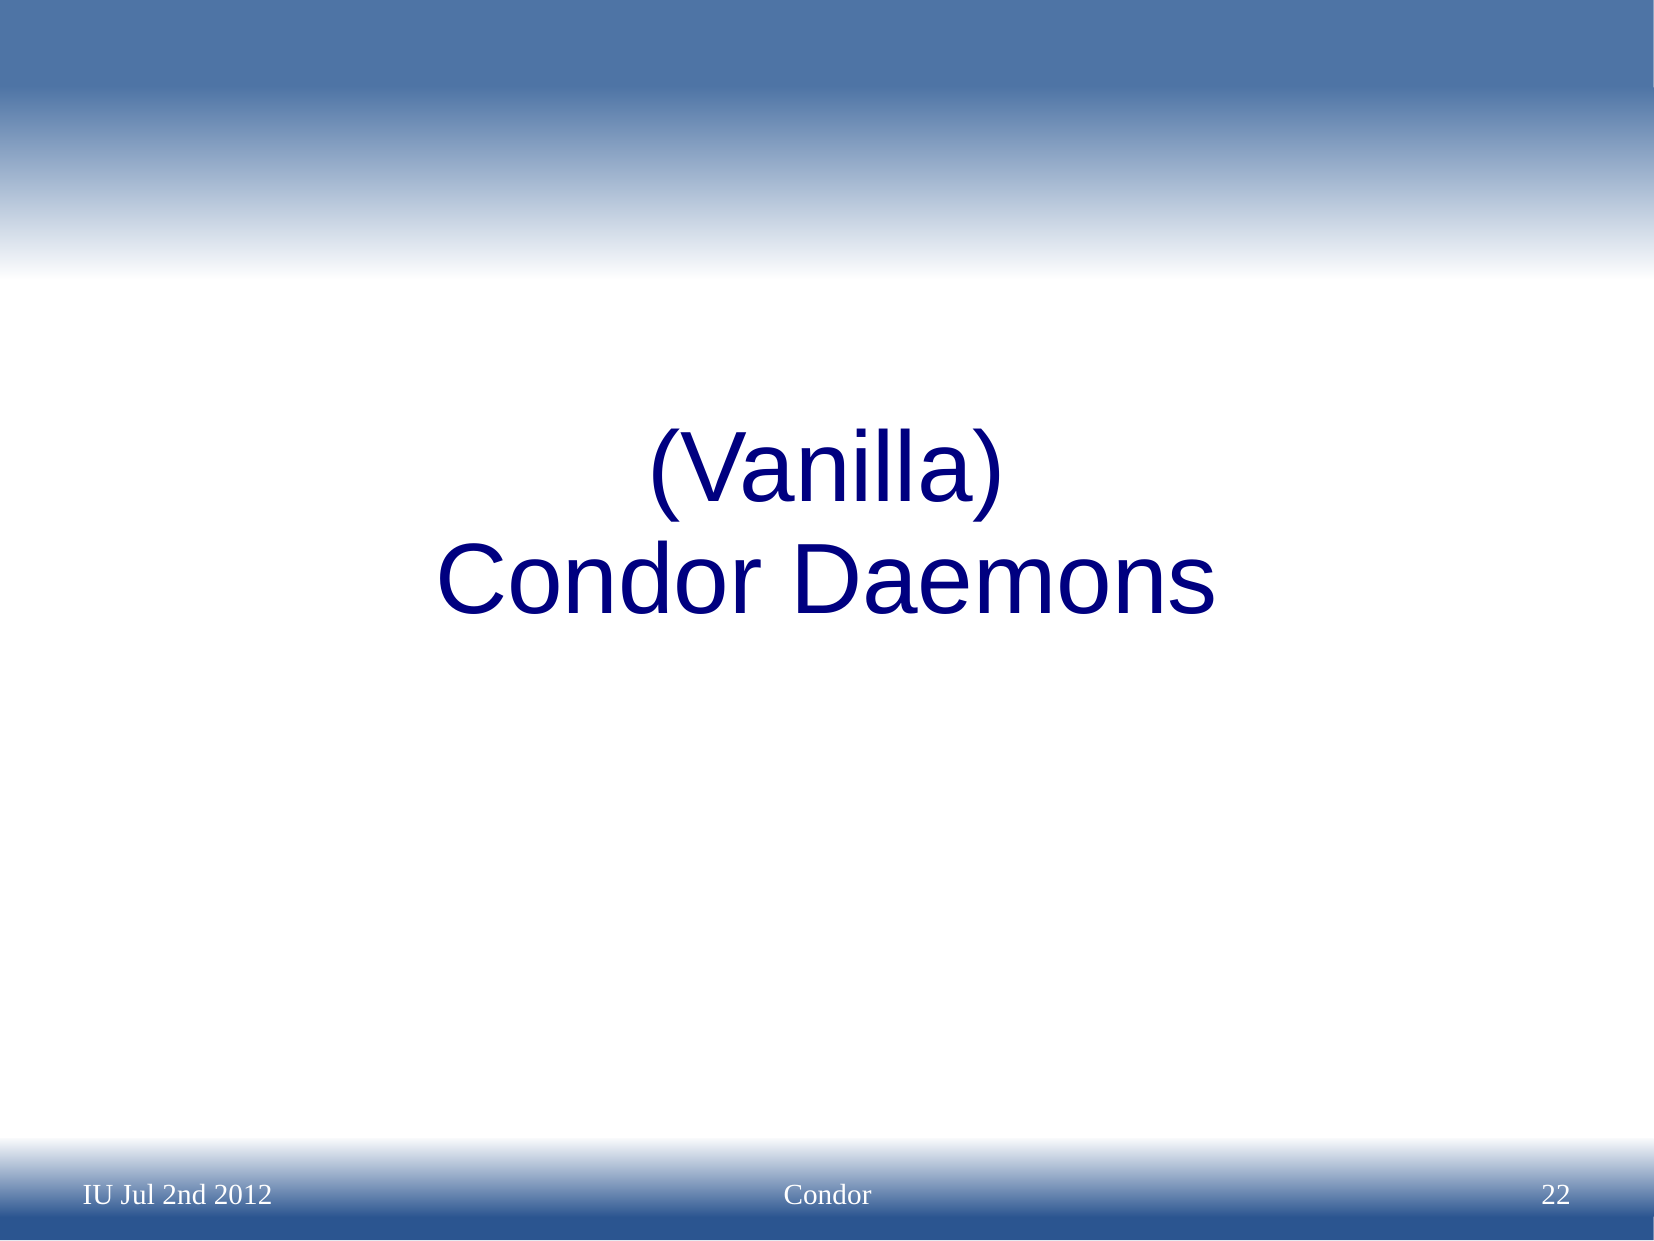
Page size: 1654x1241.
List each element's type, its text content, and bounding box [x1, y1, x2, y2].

subtitle (Vanilla) Condor Daemons [82, 56, 1571, 1102]
